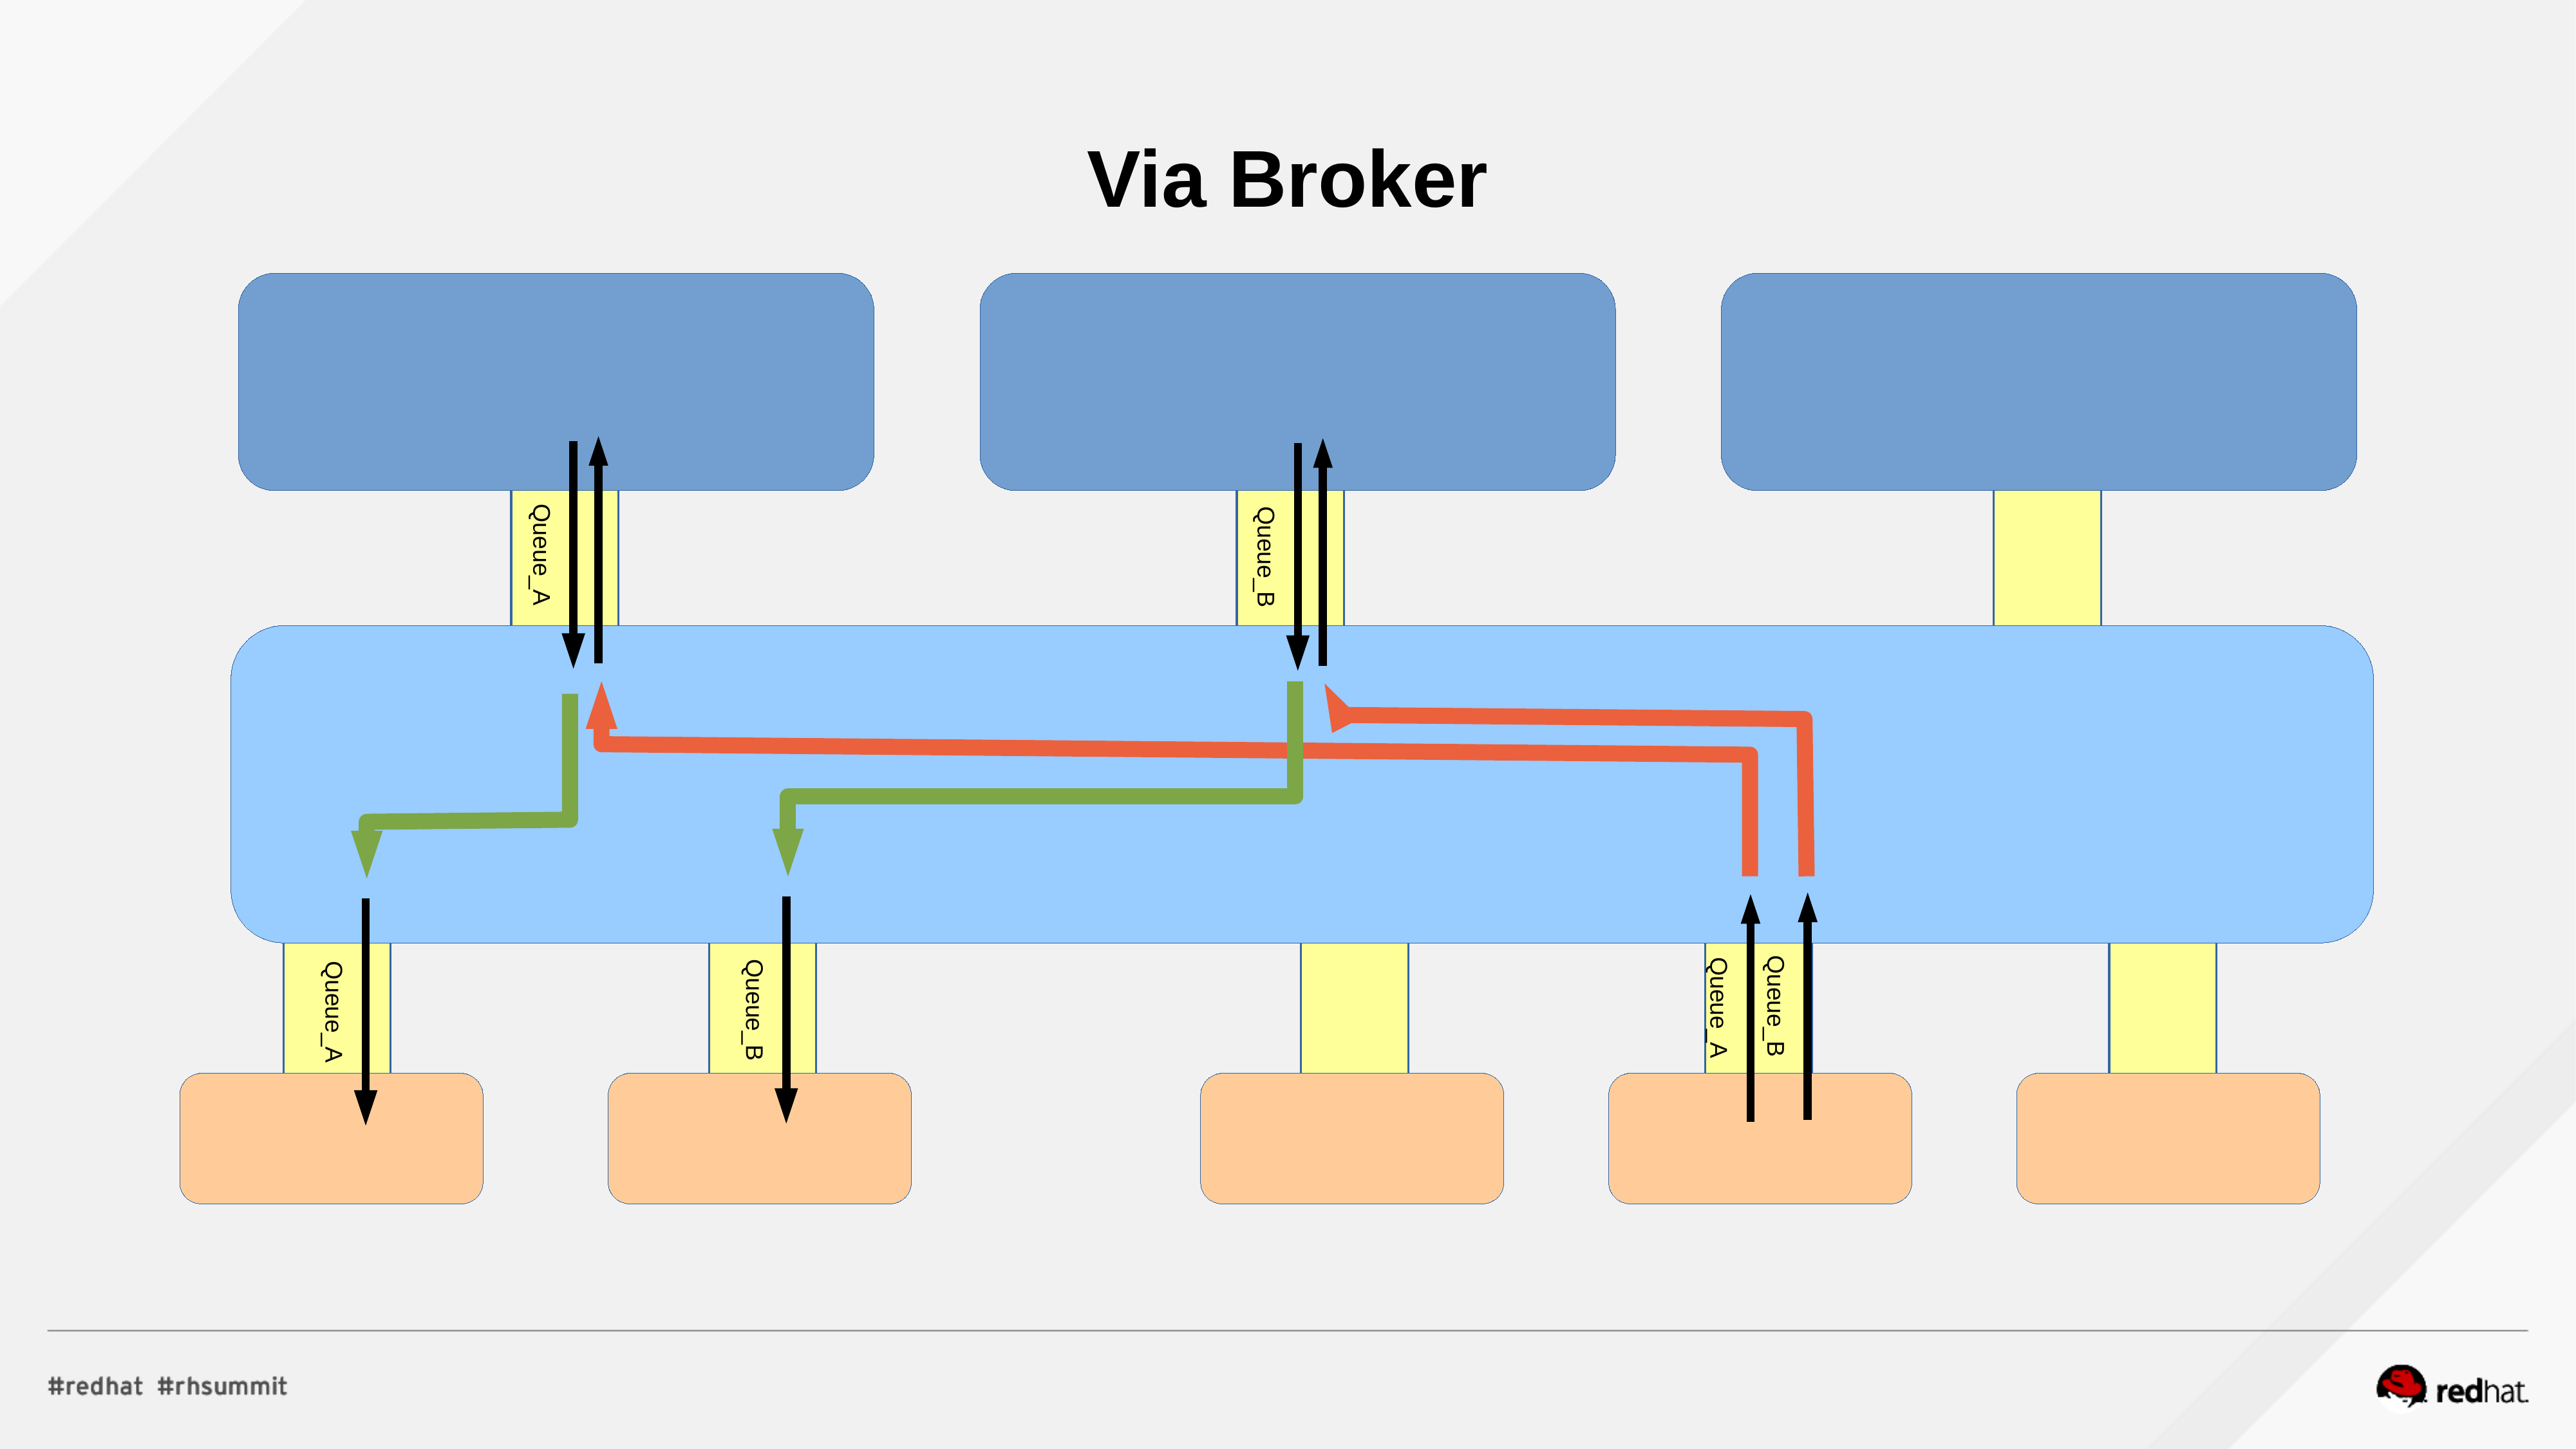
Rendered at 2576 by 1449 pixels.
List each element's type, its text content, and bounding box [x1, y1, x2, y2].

title Via Broker [129, 57, 2447, 300]
text_box [180, 300, 2374, 1204]
picture [0, 0, 2576, 1449]
